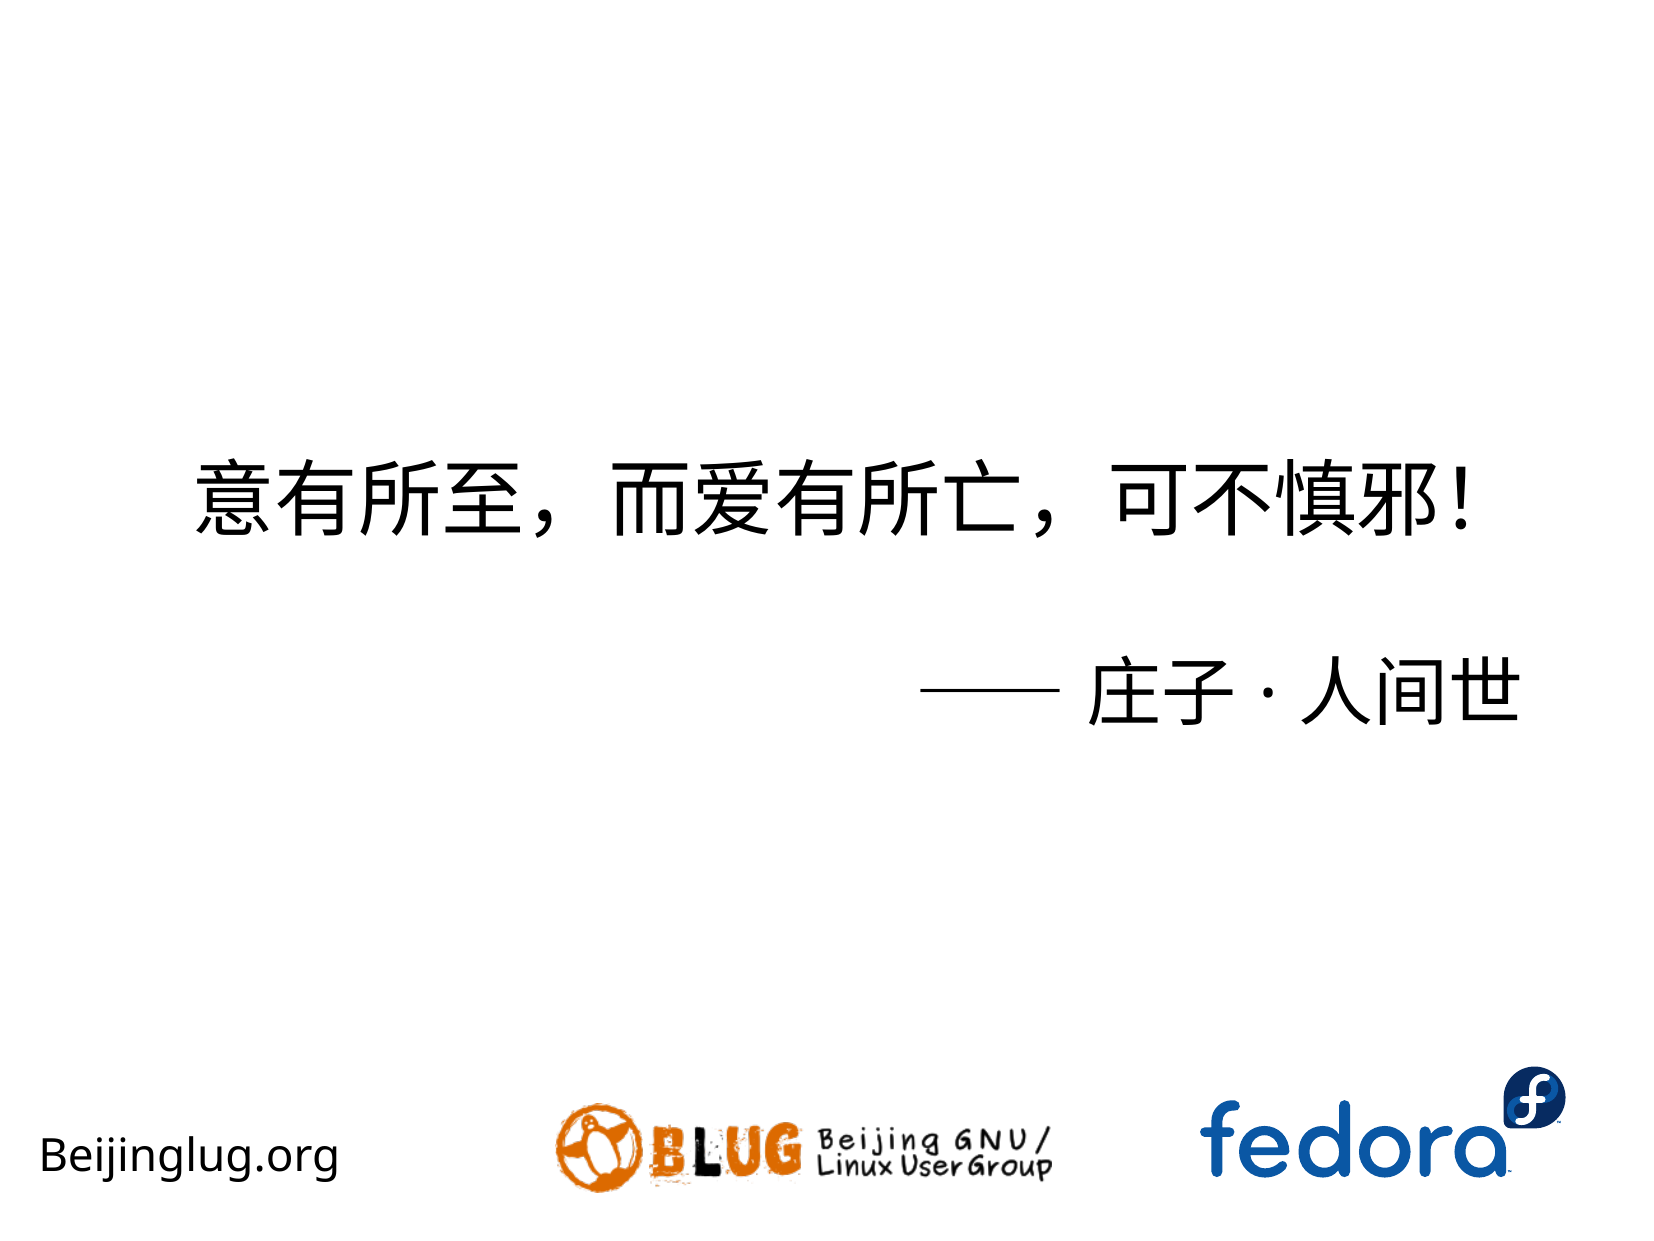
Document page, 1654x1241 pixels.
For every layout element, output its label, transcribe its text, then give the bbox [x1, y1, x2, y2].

picture [555, 1103, 1052, 1193]
text_box 意有所至，而爱有所亡，可不慎邪！ ——庄子·人间世 [177, 425, 1539, 724]
